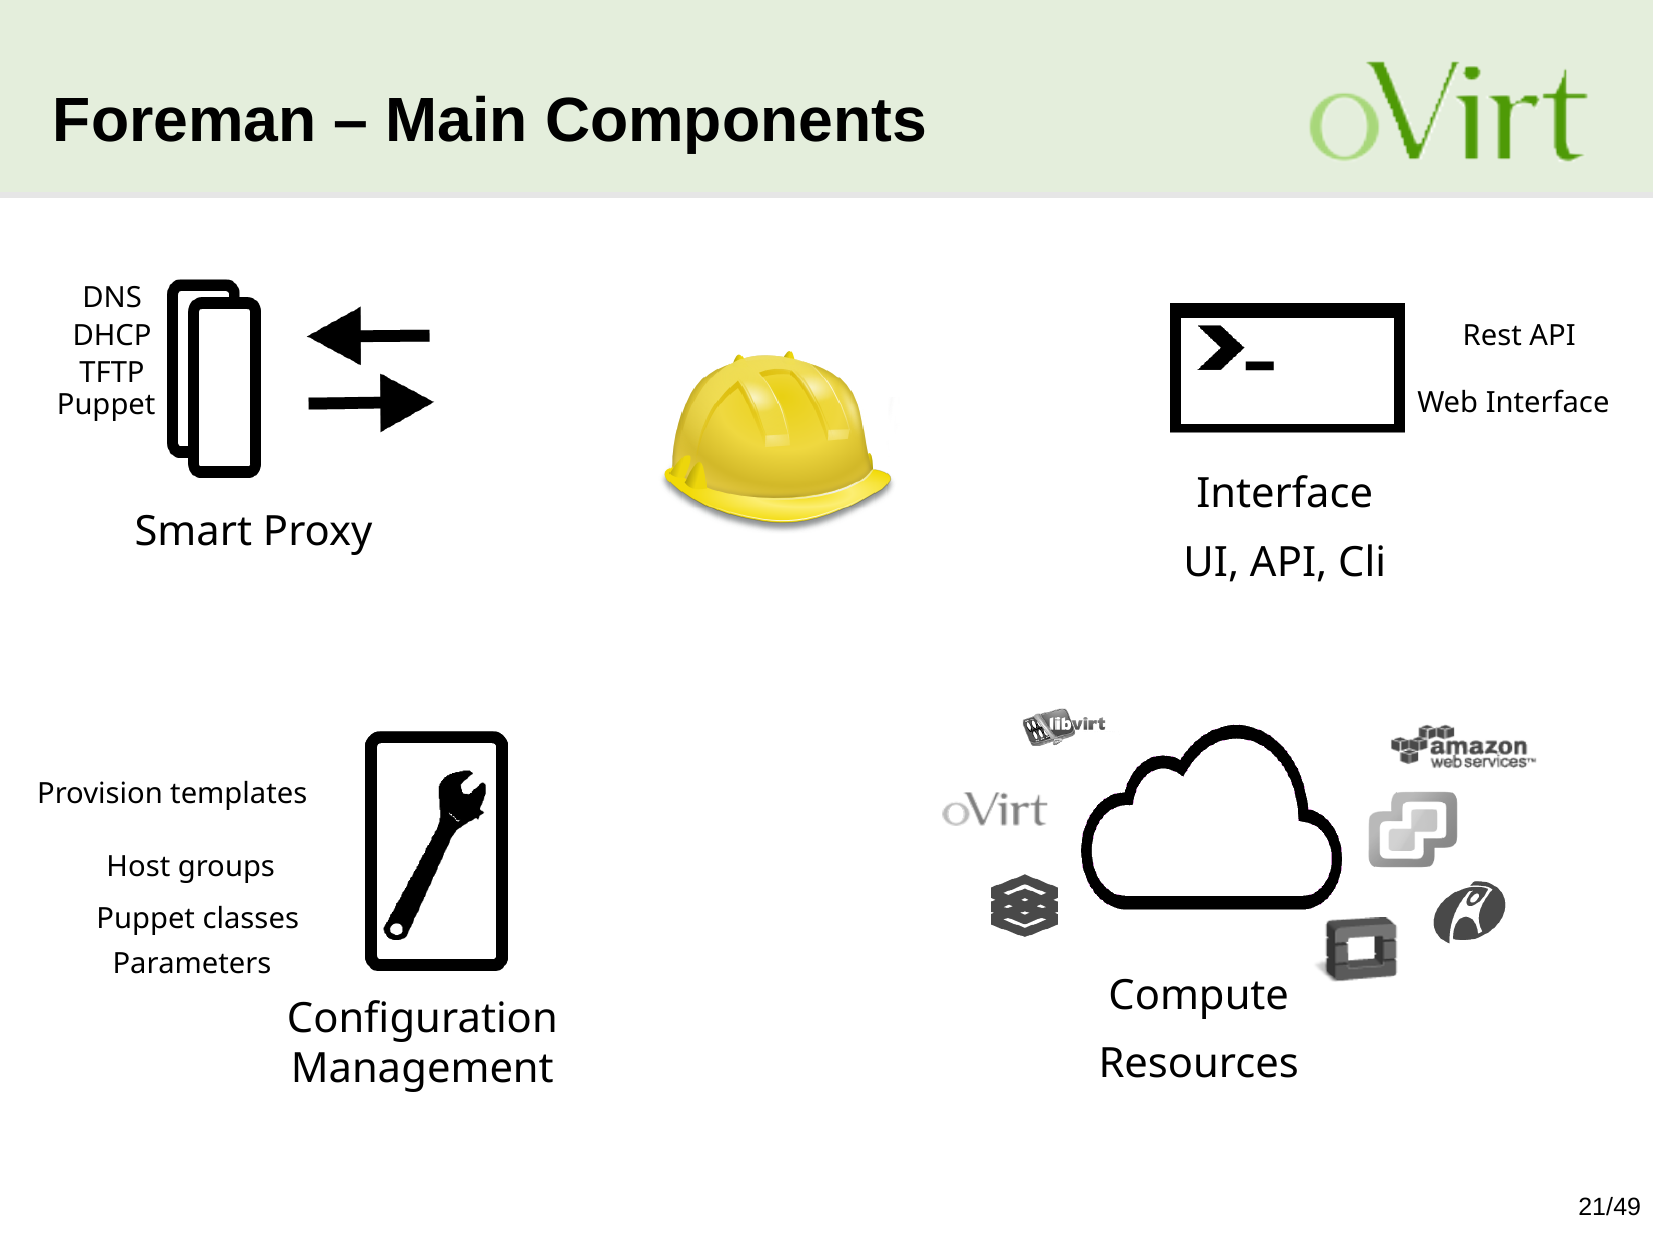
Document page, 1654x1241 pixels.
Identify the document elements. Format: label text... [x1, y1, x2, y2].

picture [262, 721, 625, 976]
text_box DNS [37, 271, 188, 308]
text_box DHCP [37, 308, 188, 346]
text_box Provision templates [0, 766, 357, 817]
text_box Configuration Management [170, 983, 675, 1100]
text_box Rest API [1444, 308, 1595, 359]
text_box Puppet [31, 377, 182, 429]
picture [149, 242, 475, 497]
title Foreman – Main Components [52, 14, 1330, 154]
text_box Puppet classes [66, 891, 330, 942]
text_box Smart Proxy [95, 496, 413, 562]
picture [1124, 271, 1463, 458]
text_box Host groups [78, 840, 304, 891]
text_box Web Interface [1400, 375, 1627, 427]
picture [658, 351, 900, 534]
text_box Interface UI, API, Cli [1032, 458, 1538, 593]
text_box Parameters [60, 936, 324, 988]
text_box Compute Resources [953, 959, 1445, 1094]
picture [937, 683, 1547, 993]
picture [1289, 36, 1613, 181]
text_box TFTP [37, 346, 188, 397]
